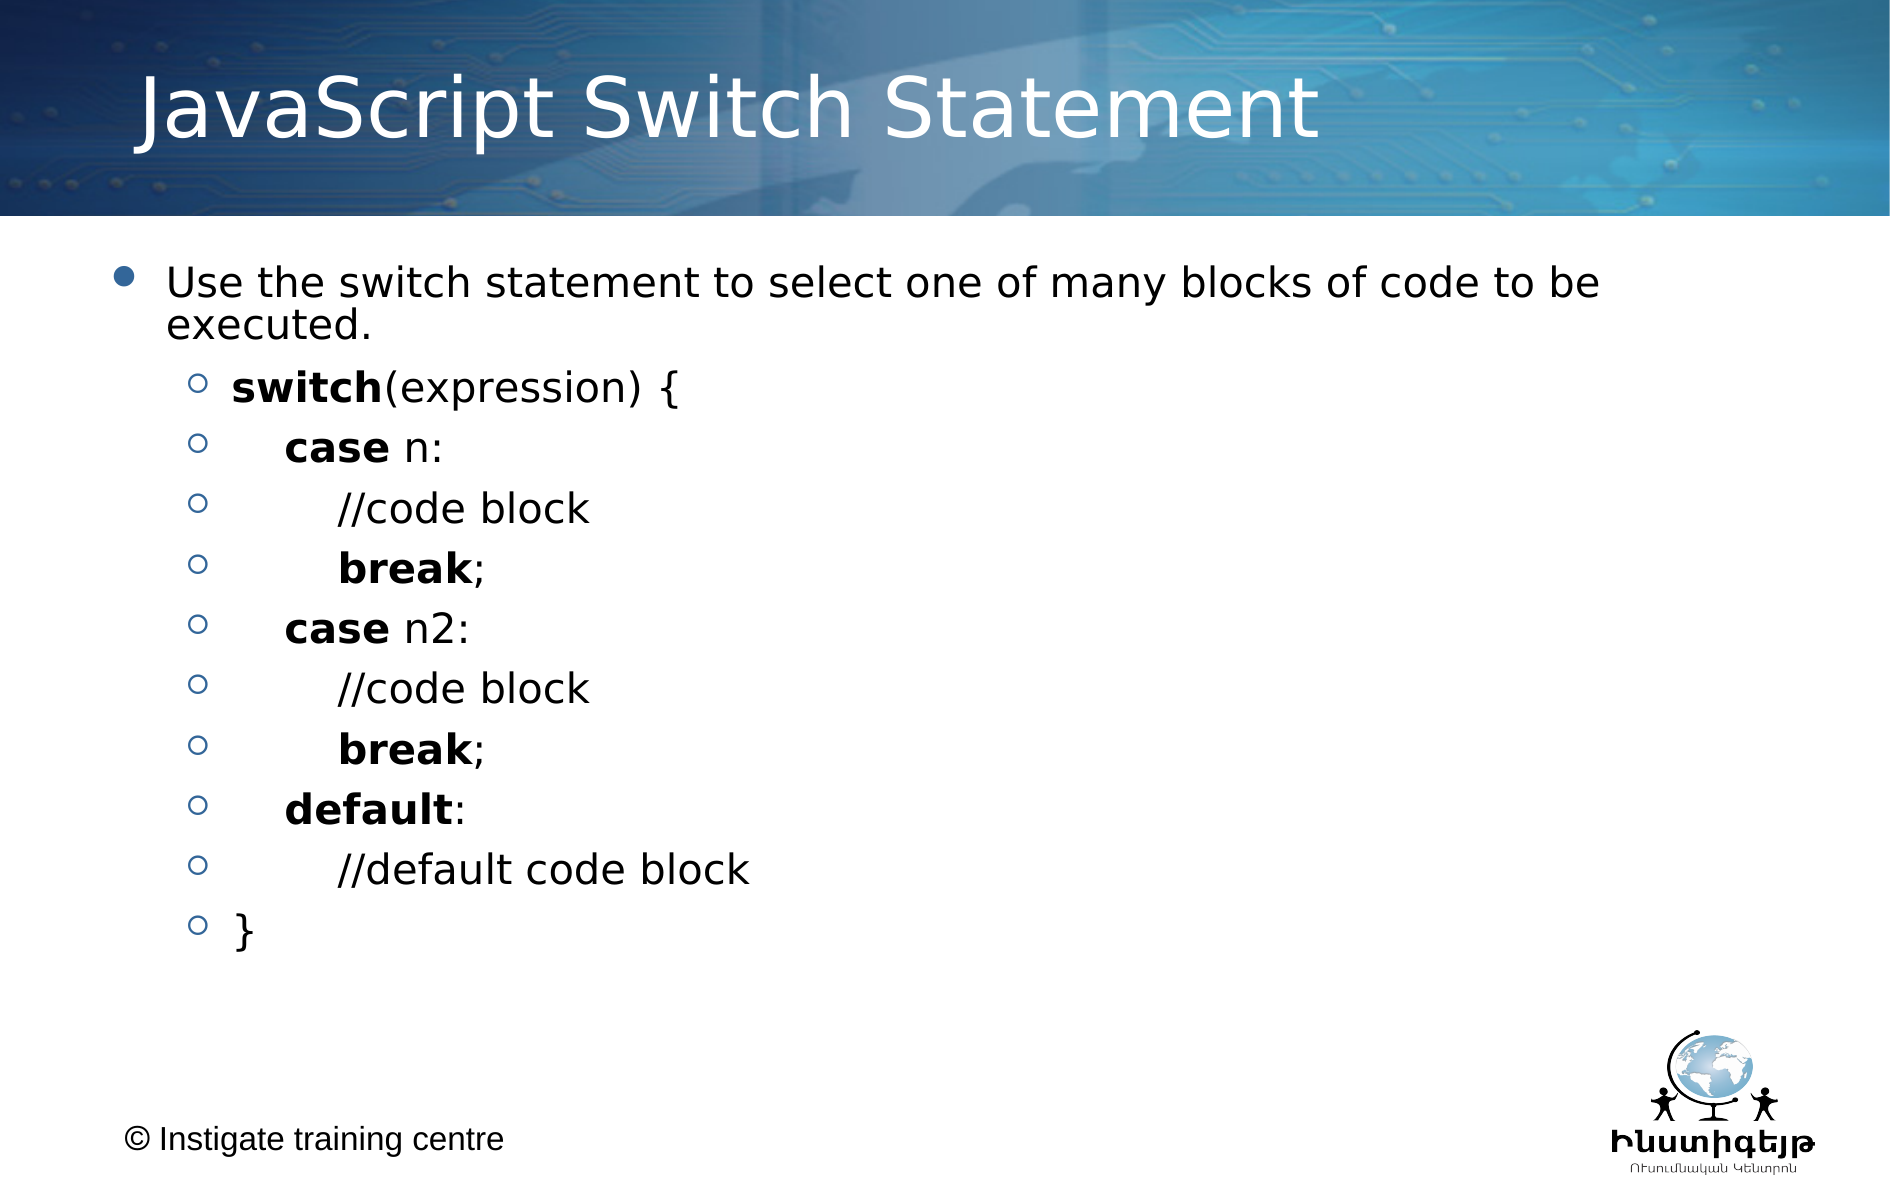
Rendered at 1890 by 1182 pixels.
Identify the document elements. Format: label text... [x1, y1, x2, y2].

picture [1612, 1030, 1815, 1175]
picture [0, 0, 1890, 216]
list Use the switch statement to select one of many blocks of code to be executed. switch(expression) { case n: //code block break; case n2: //code block break; default: //default code block } [110, 262, 1801, 287]
